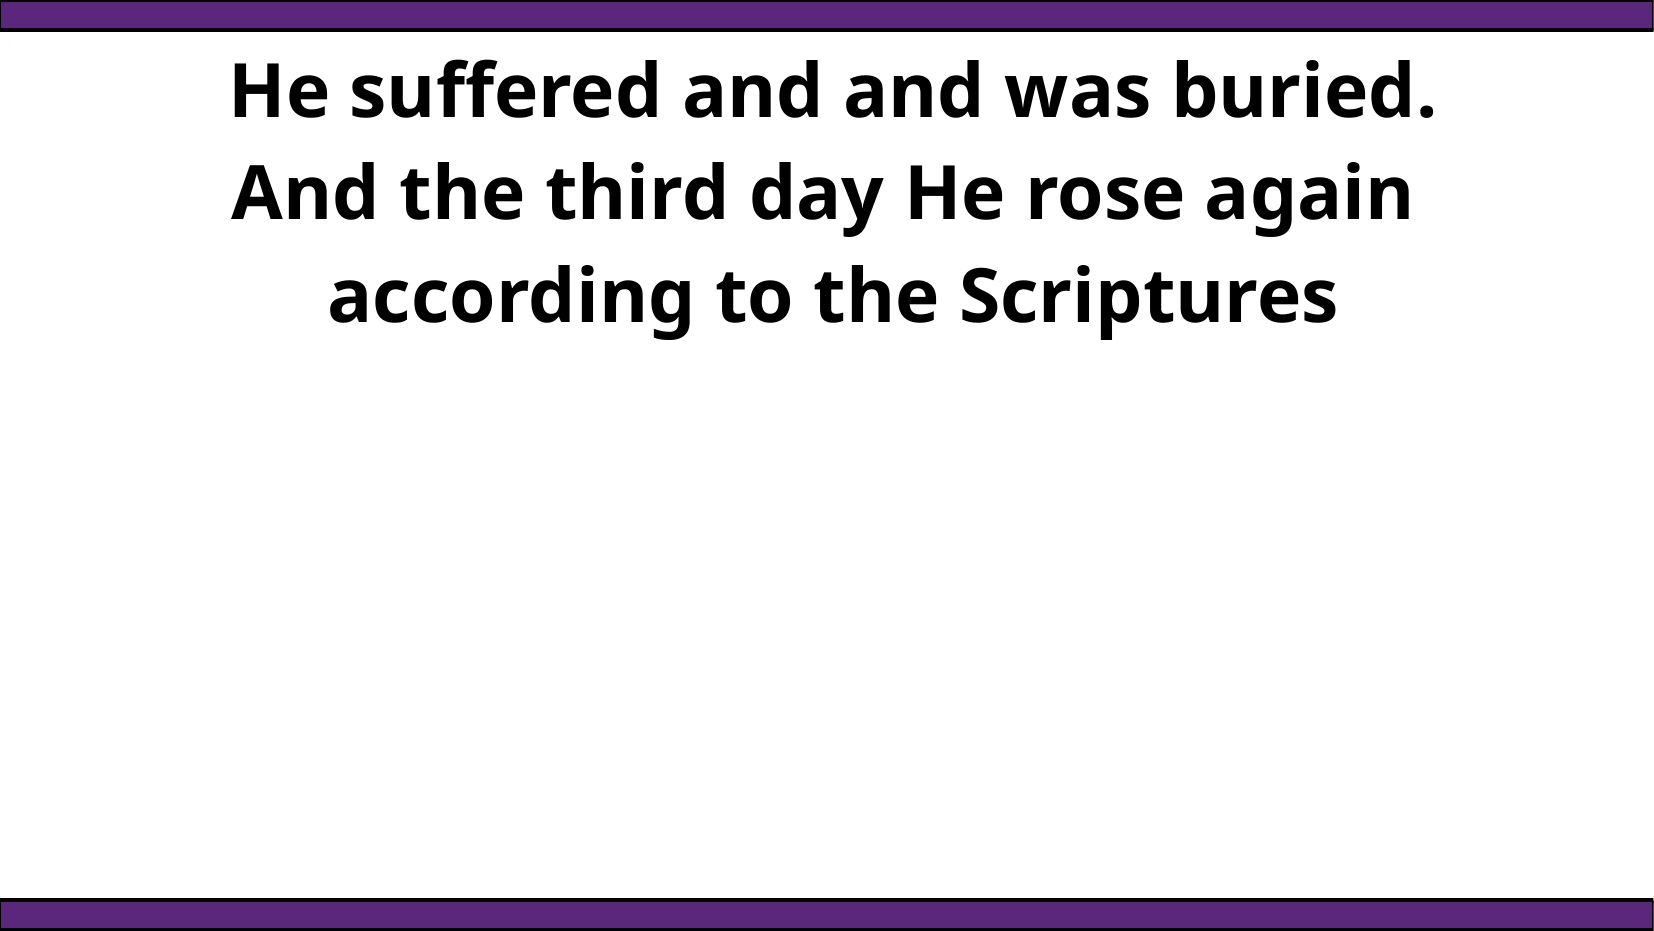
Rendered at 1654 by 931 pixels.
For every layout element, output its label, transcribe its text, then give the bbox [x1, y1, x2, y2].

text_box [0, 900, 1654, 931]
text_box He suffered and and was buried. And the third day He rose again according to the Scriptures [76, 30, 1592, 345]
text_box [0, 0, 1654, 31]
picture [0, 31, 1654, 900]
